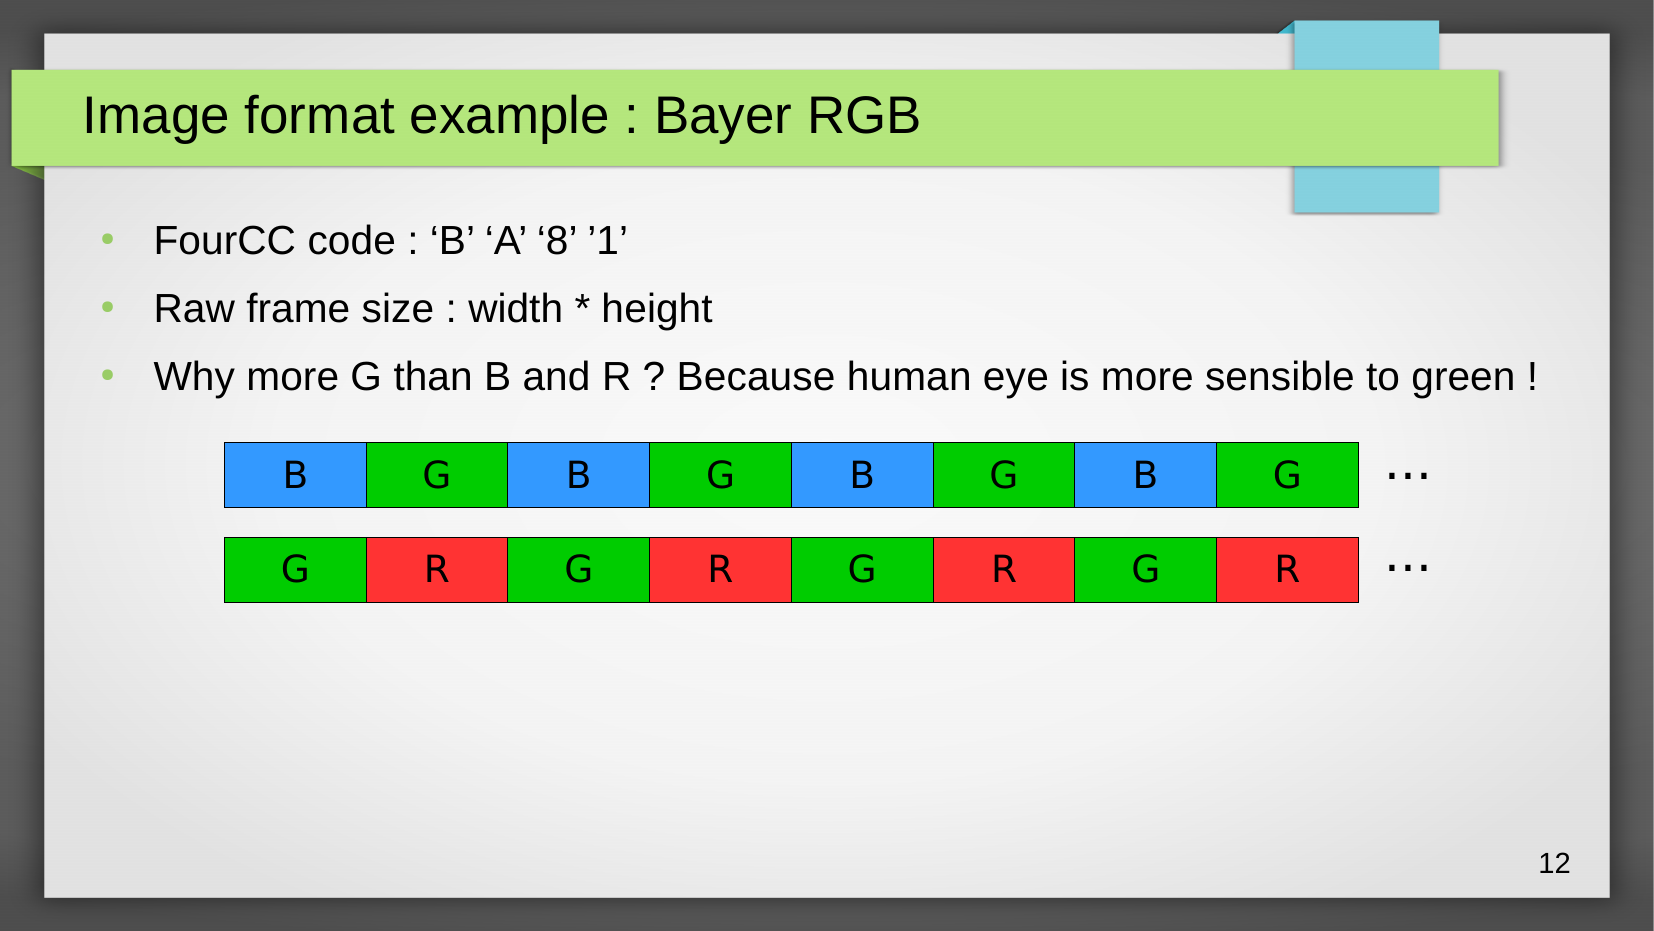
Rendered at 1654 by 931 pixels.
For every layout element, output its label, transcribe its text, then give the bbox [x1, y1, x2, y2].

title Image format example : Bayer RGB [82, 70, 1264, 160]
picture [0, 0, 1654, 931]
list FourCC code : ‘B’ ‘A’ ‘8’ ’1’ Raw frame size : width * height Why more G than B and R ? Because human eye is more sensible to green ! [82, 217, 1571, 757]
